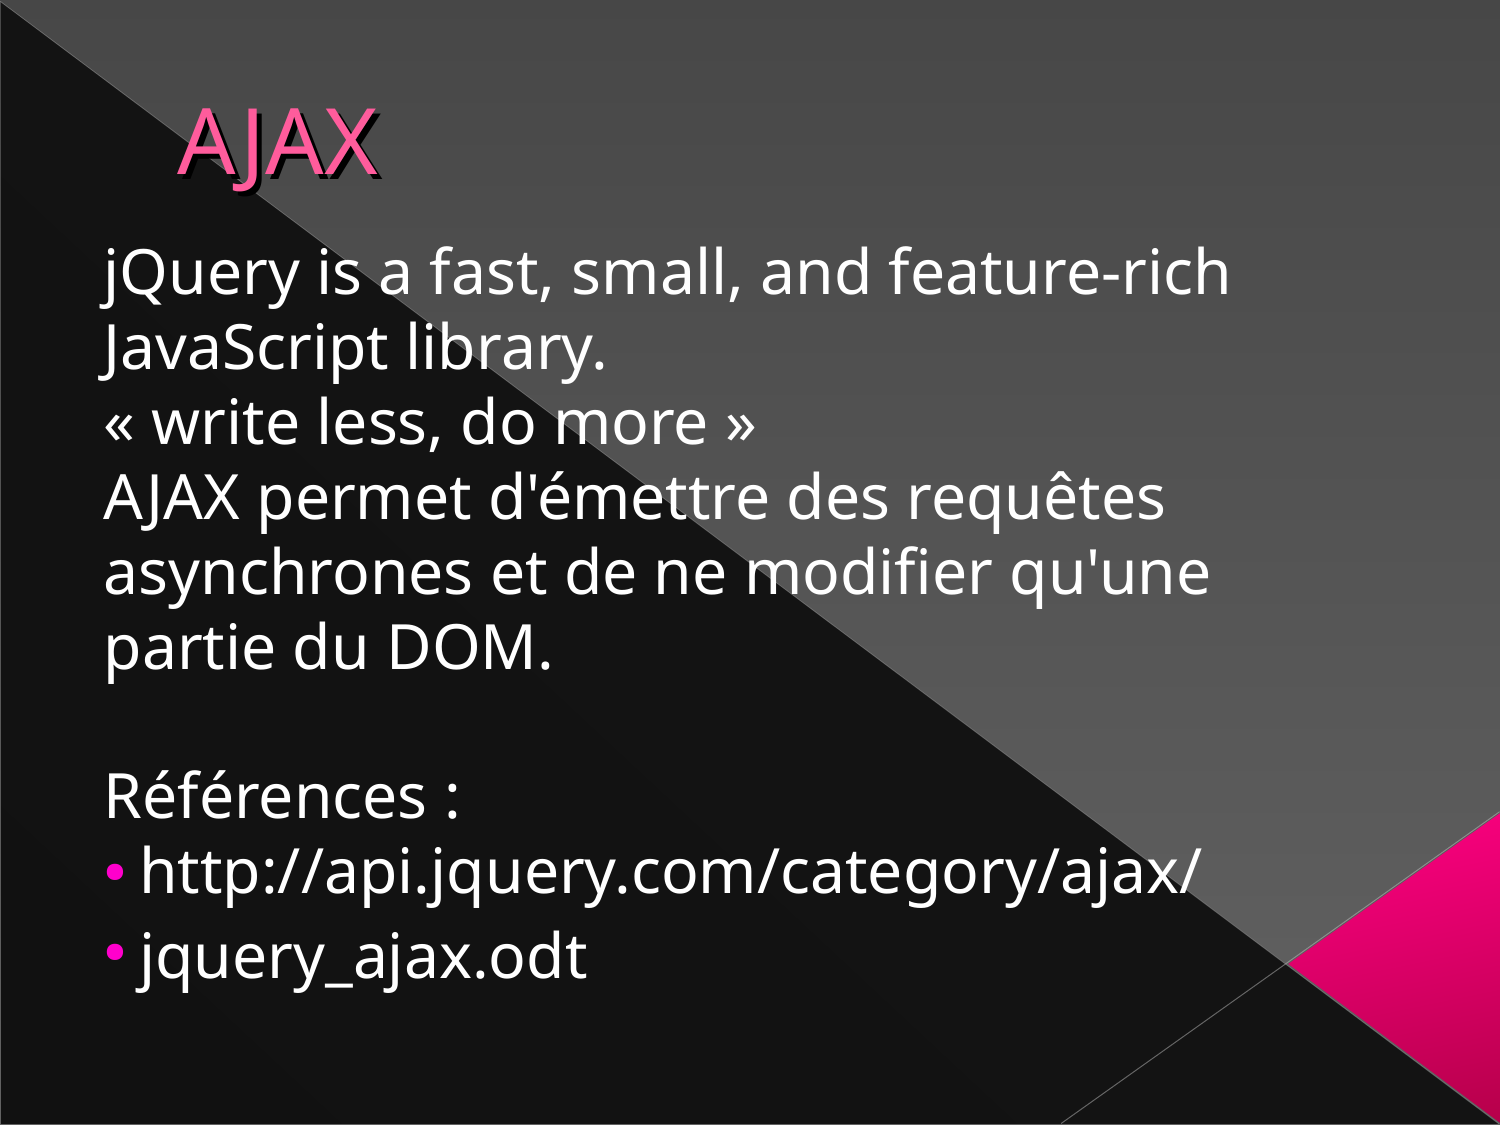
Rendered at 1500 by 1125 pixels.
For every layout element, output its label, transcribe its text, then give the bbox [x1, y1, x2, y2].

subtitle jQuery is a fast, small, and feature-rich JavaScript library. « write less, do more » AJAX permet d'émettre des requêtes asynchrones et de ne modifier qu'une partie du DOM. Références : http://api.jquery.com/category/ajax/ jquery_ajax.odt [88, 224, 1412, 1087]
title AJAX [82, 56, 1406, 201]
